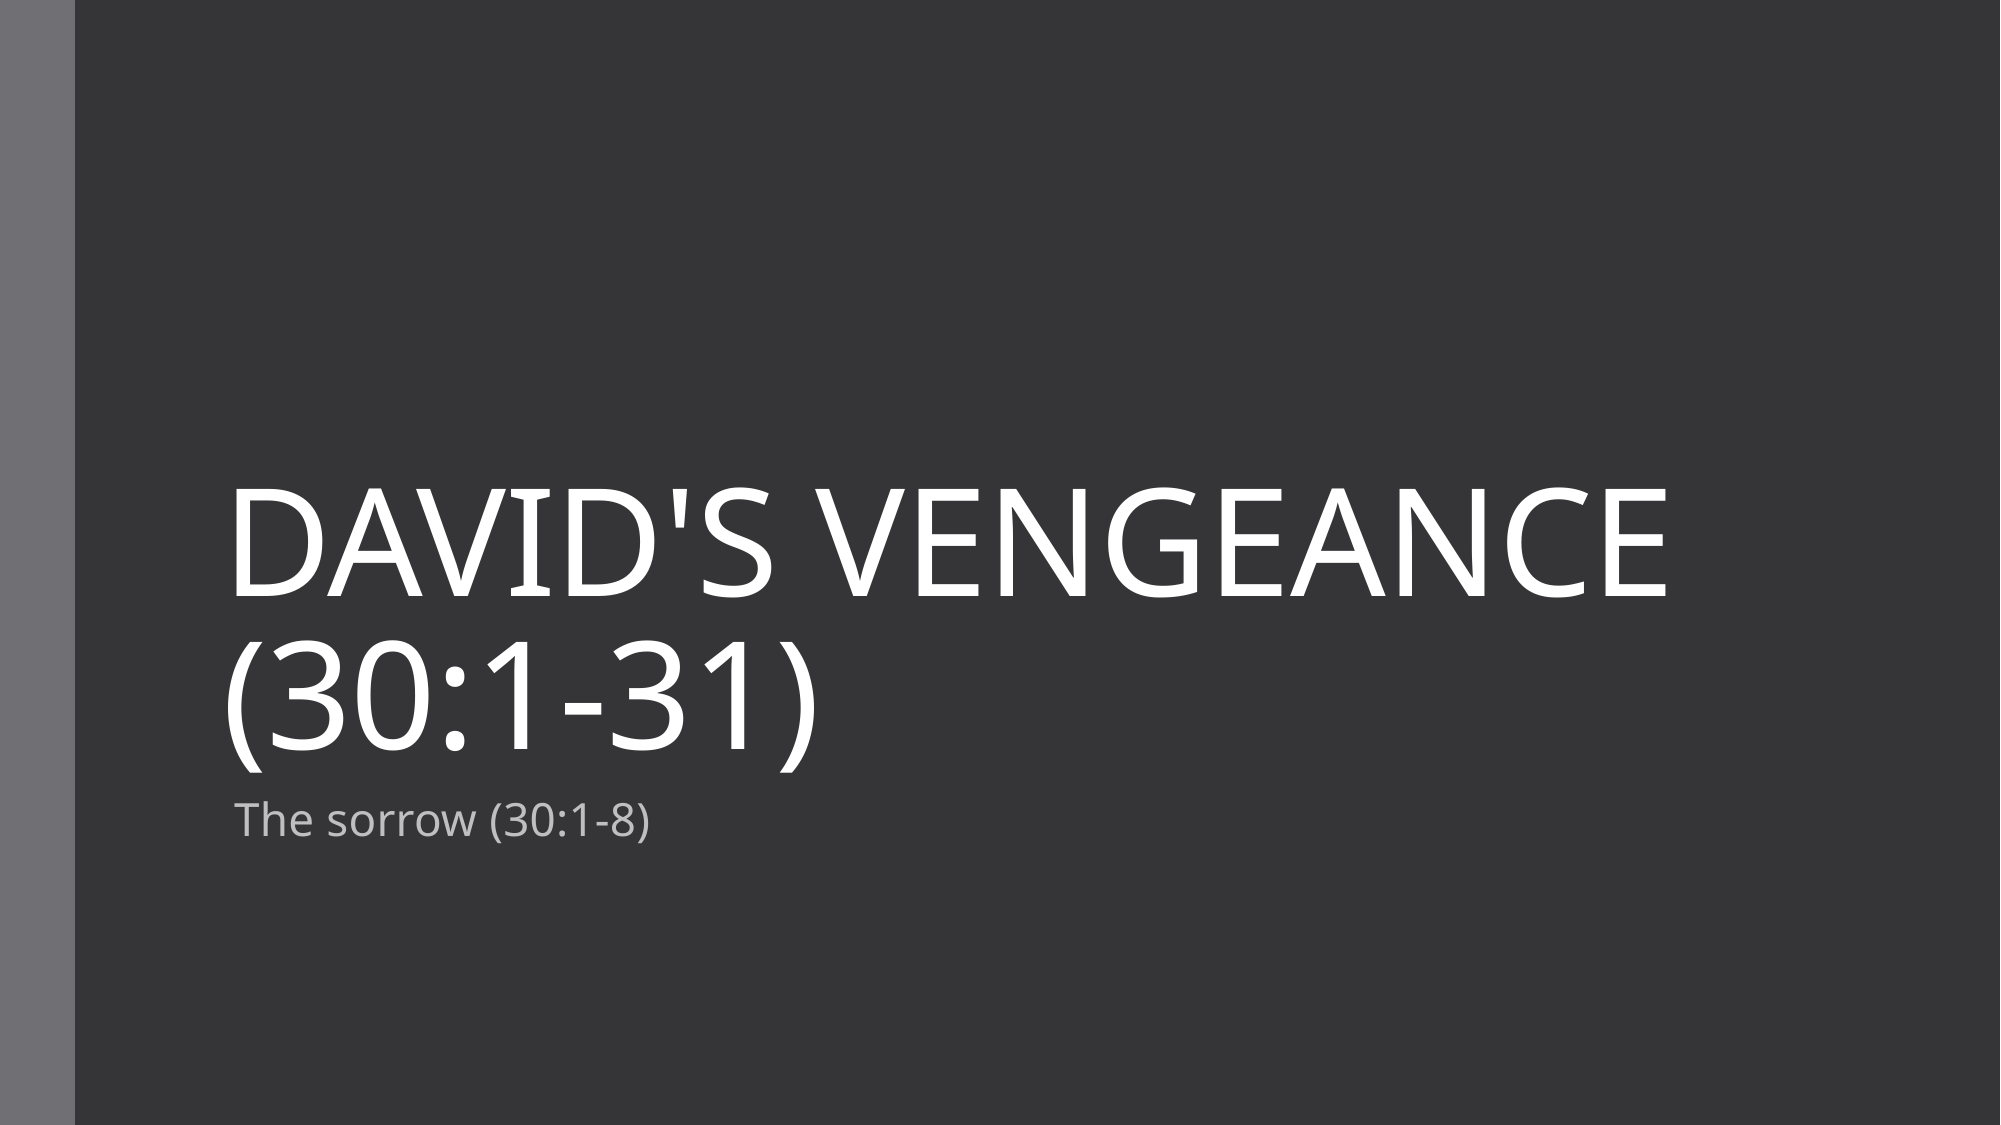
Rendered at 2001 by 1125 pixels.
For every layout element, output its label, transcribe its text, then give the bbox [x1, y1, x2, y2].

subtitle The sorrow (30:1-8) [206, 787, 1752, 1066]
title DAVID'S VENGEANCE (30:1-31) [206, 124, 1752, 787]
